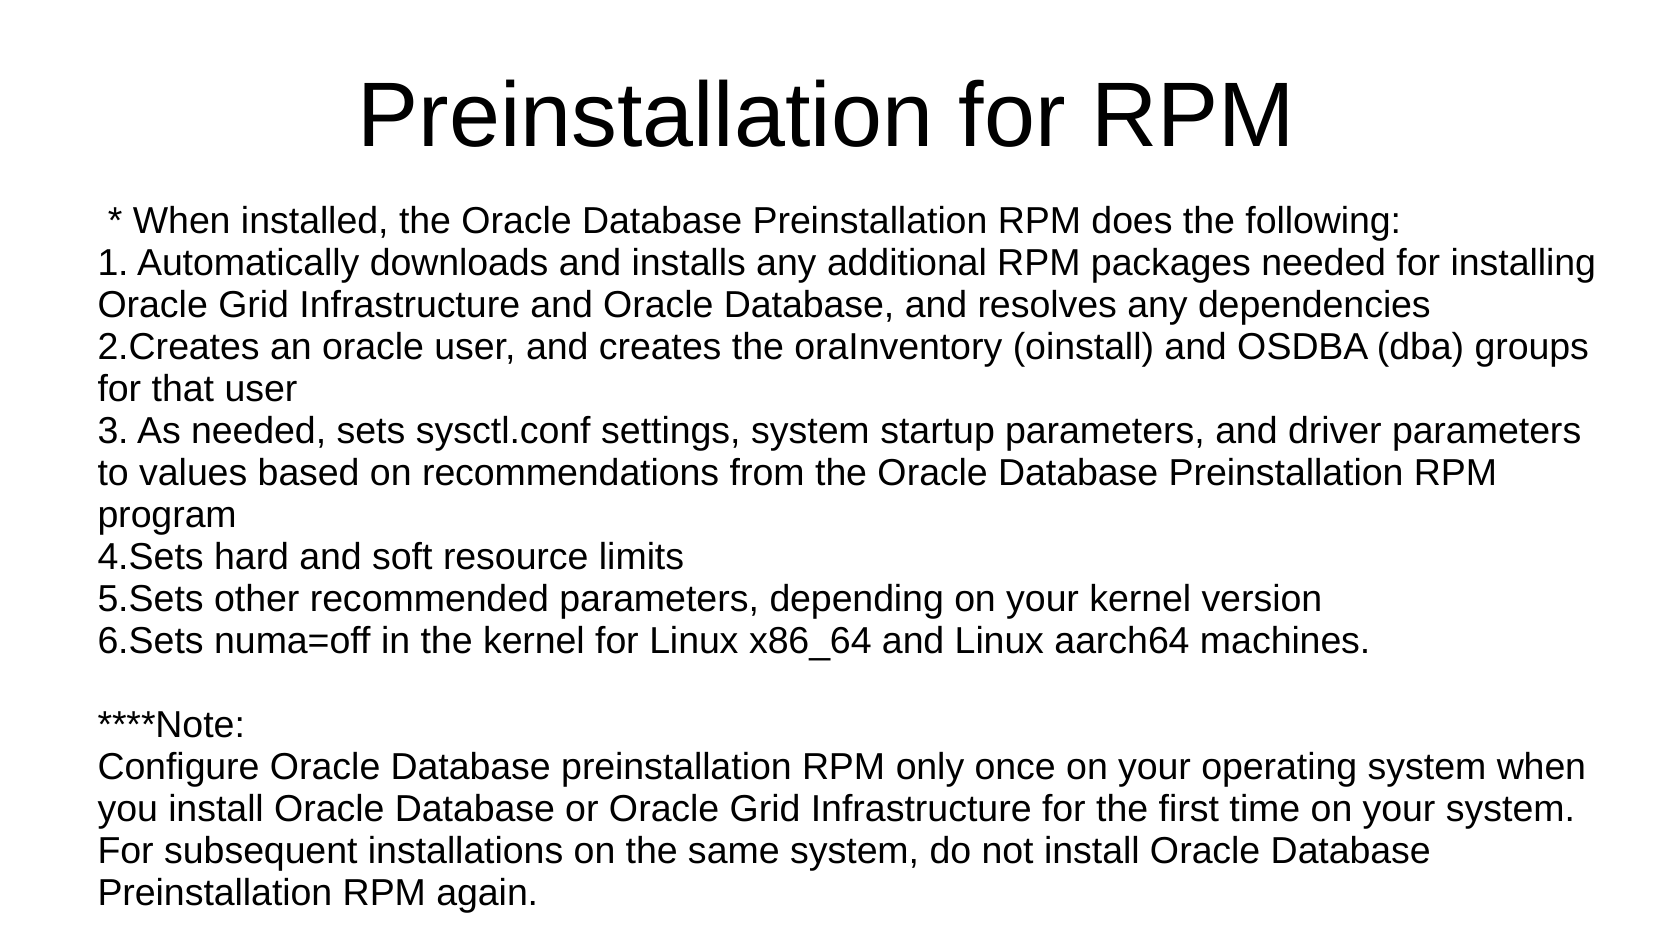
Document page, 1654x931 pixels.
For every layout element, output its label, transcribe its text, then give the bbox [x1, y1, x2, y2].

title Preinstallation for RPM [82, 37, 1571, 192]
text_box * When installed, the Oracle Database Preinstallation RPM does the following: 1. Automatically downloads and installs any additional RPM packages needed for installing Oracle Grid Infrastructure and Oracle Database, and resolves any dependencies 2.Creates an oracle user, and creates the oraInventory (oinstall) and OSDBA (dba) groups for that user 3. As needed, sets sysctl.conf settings, system startup parameters, and driver parameters to values based on recommendations from the Oracle Database Preinstallation RPM program 4.Sets hard and soft resource limits 5.Sets other recommended parameters, depending on your kernel version 6.Sets numa=off in the kernel for Linux x86_64 and Linux aarch64 machines. ****Note: Configure Oracle Database preinstallation RPM only once on your operating system when you install Oracle Database or Oracle Grid Infrastructure for the first time on your system. For subsequent installations on the same system, do not install Oracle Database Preinstallation RPM again. [82, 192, 1613, 931]
